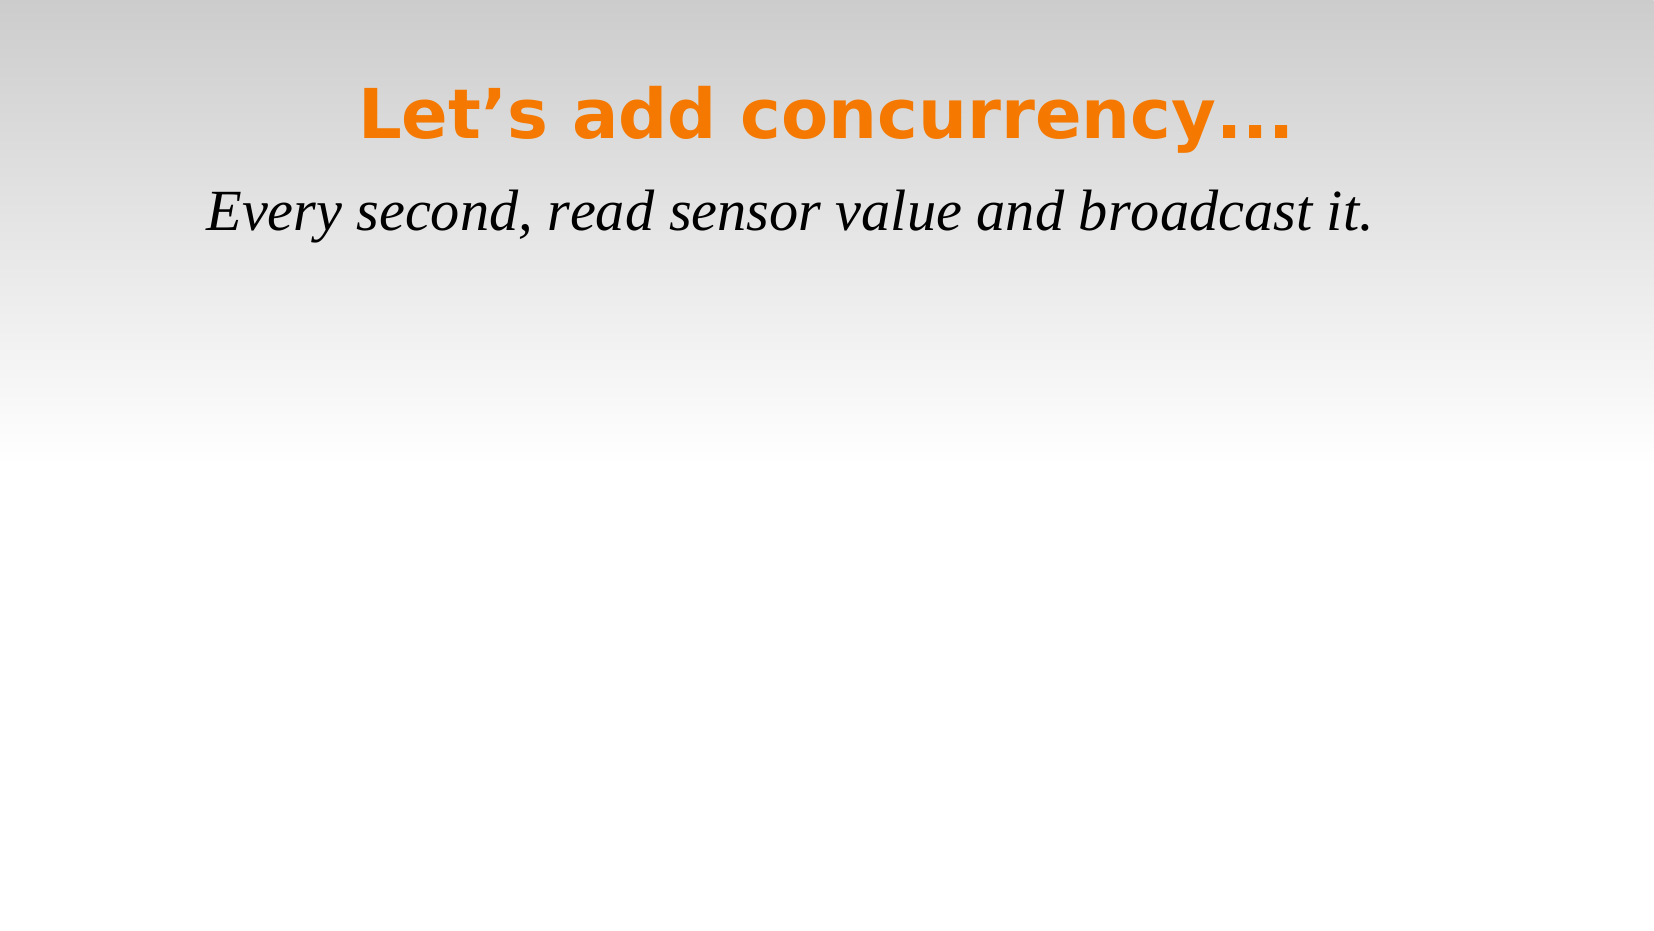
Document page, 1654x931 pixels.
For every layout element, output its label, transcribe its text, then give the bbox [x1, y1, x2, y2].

list Every second, read sensor value and broadcast it. [82, 177, 1538, 338]
title Let’s add concurrency... [82, 37, 1571, 193]
